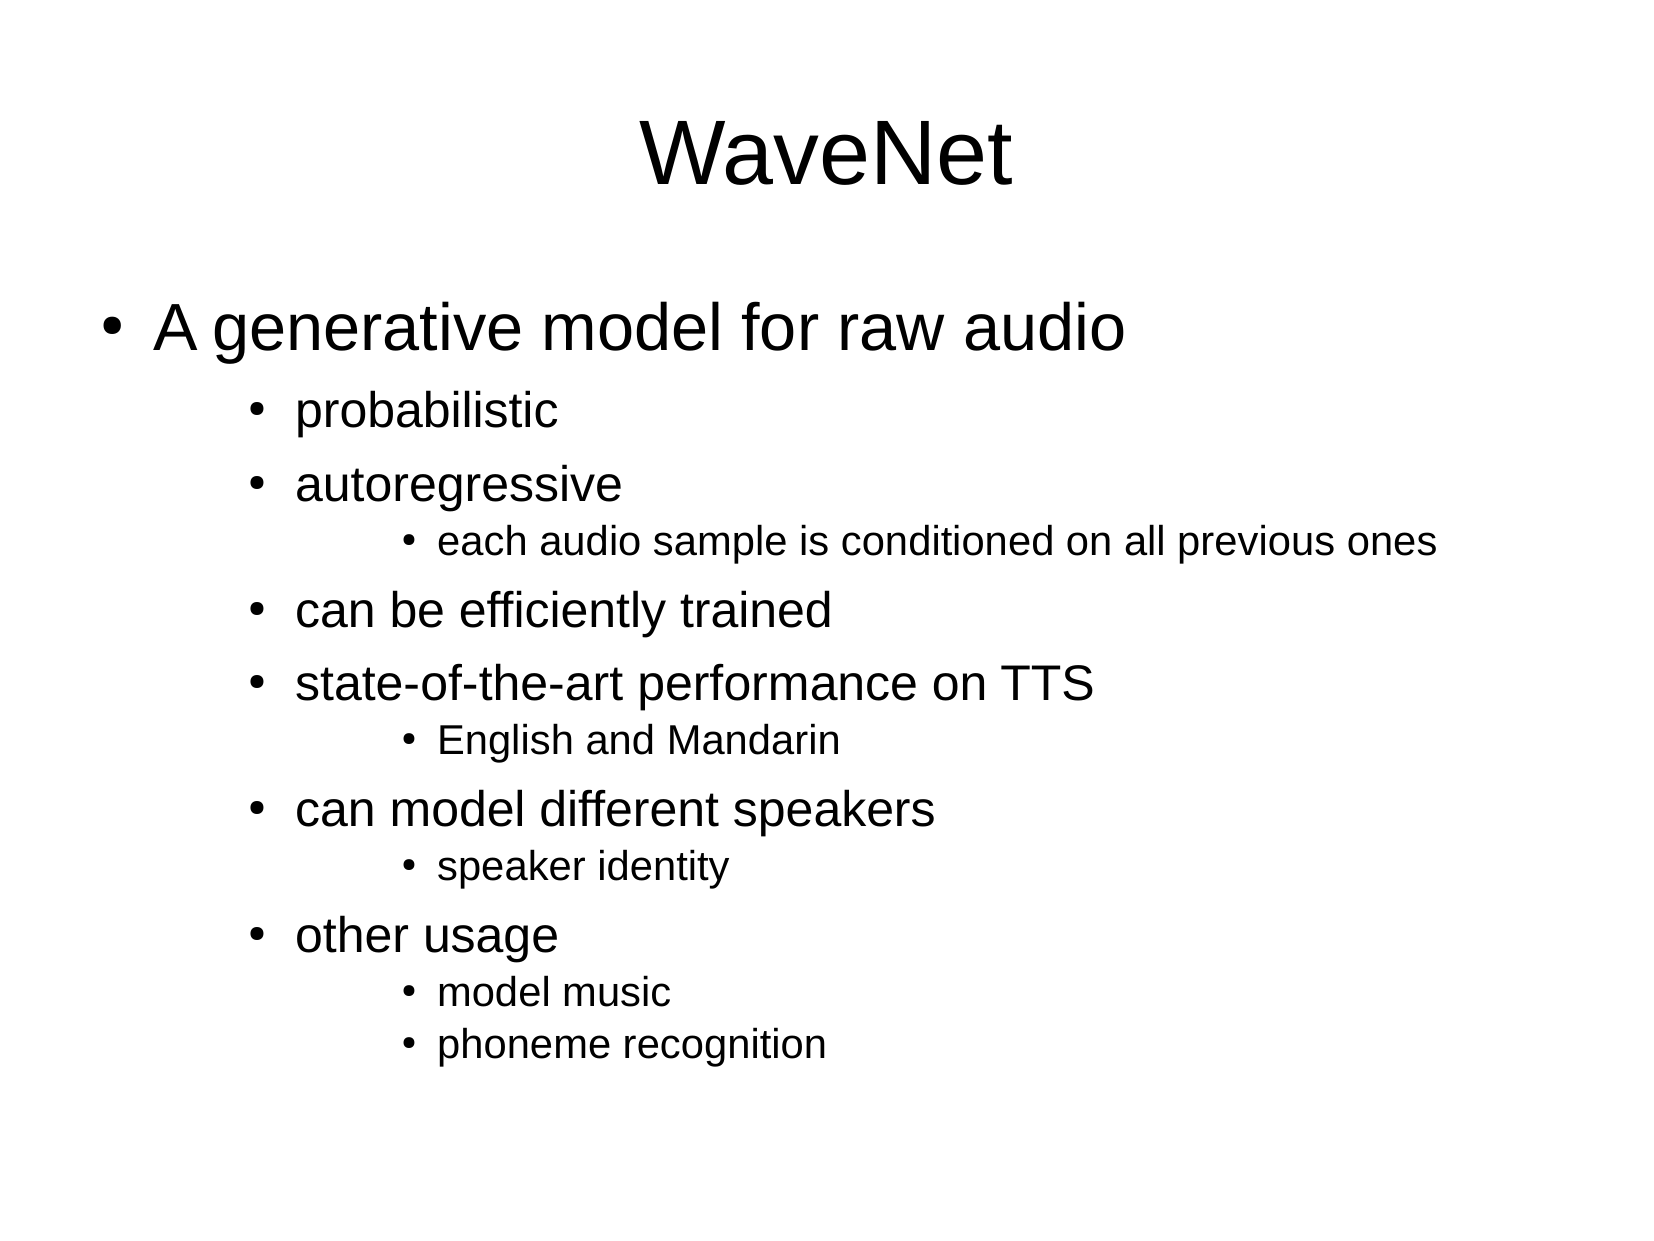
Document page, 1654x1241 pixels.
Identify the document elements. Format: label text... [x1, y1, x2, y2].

list A generative model for raw audio probabilistic autoregressive each audio sample is conditioned on all previous ones can be efficiently trained state-of-the-art performance on TTS English and Mandarin can model different speakers speaker identity other usage model music phoneme recognition [82, 290, 1571, 1126]
title WaveNet [82, 49, 1571, 257]
